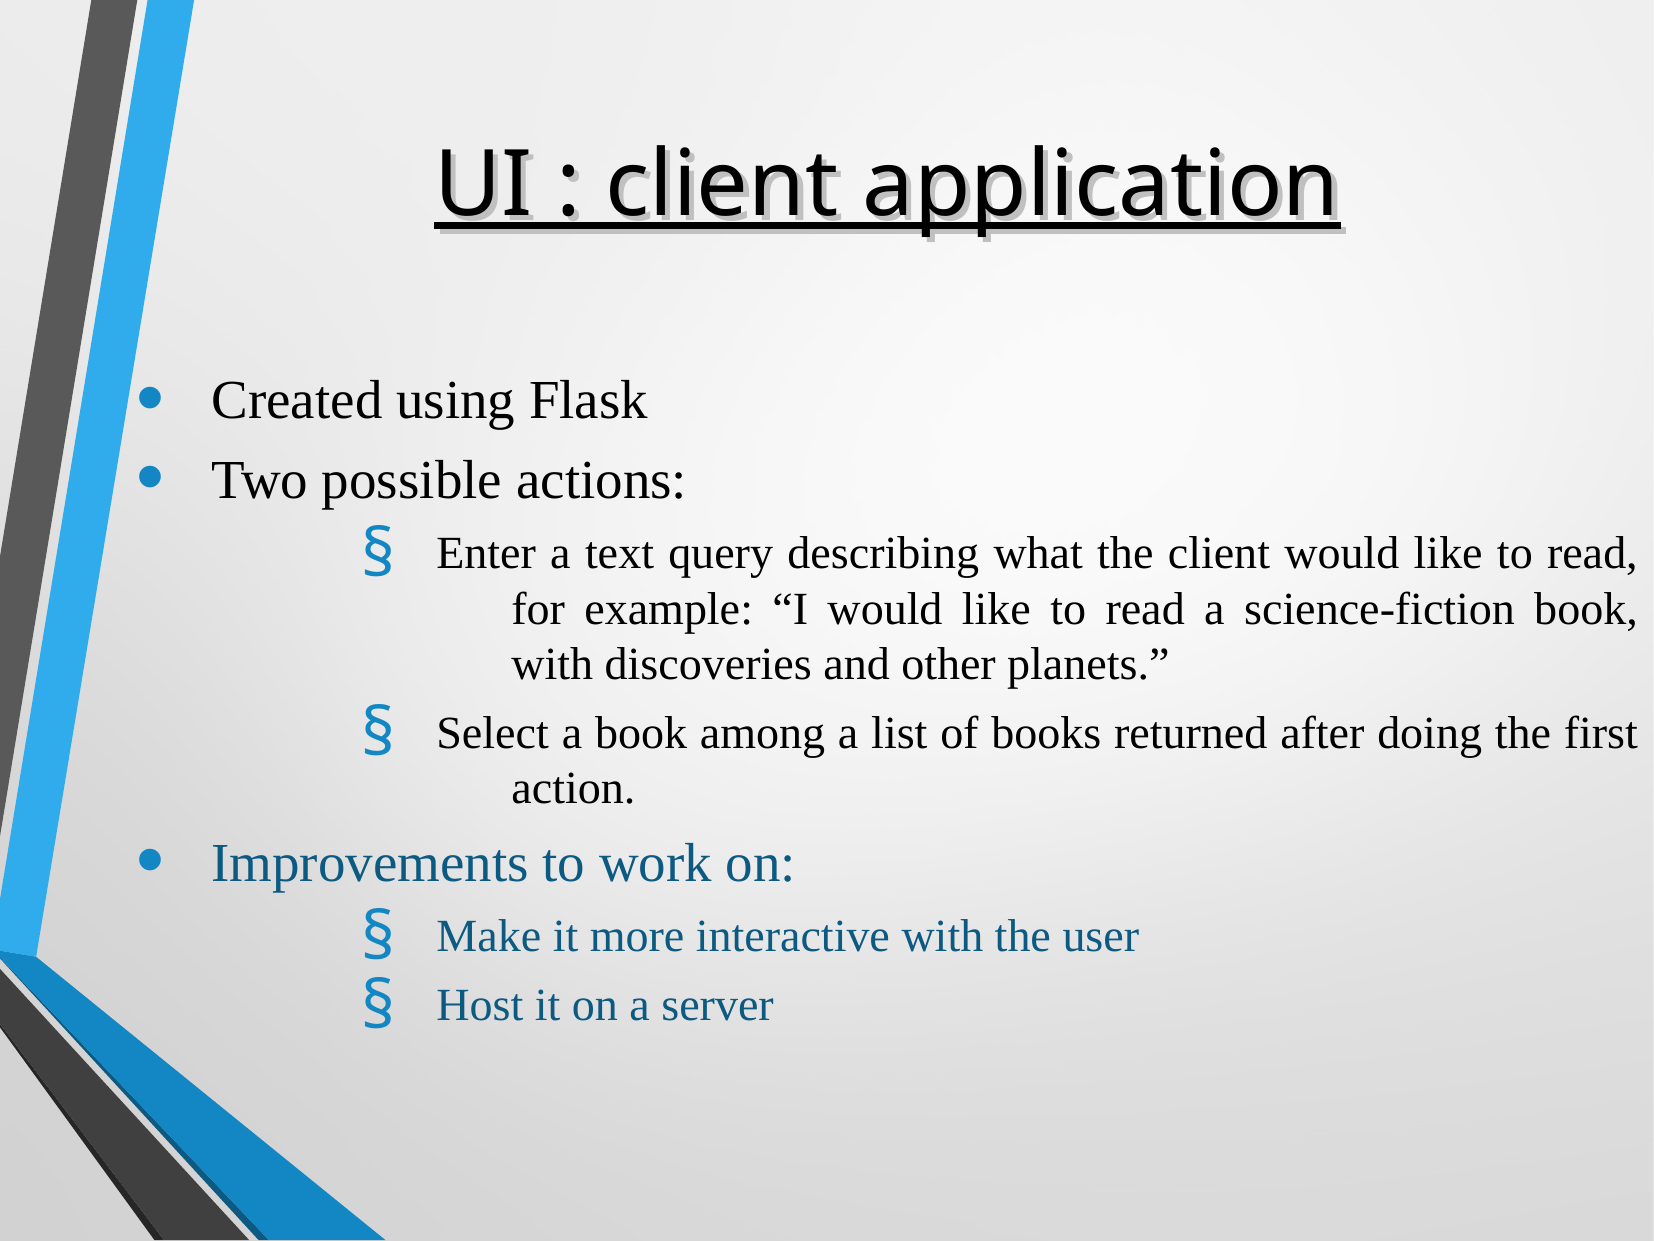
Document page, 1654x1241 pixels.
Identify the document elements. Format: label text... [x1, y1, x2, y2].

title UI : client application [185, 0, 1590, 273]
list Created using Flask Two possible actions: Enter a text query describing what the client would like to read, for example: “I would like to read a science-fiction book, with discoveries and other planets.” Select a book among a list of books returned after doing the first action. Improvements to work on: Make it more interactive with the user Host it on a server [121, 273, 1654, 1121]
